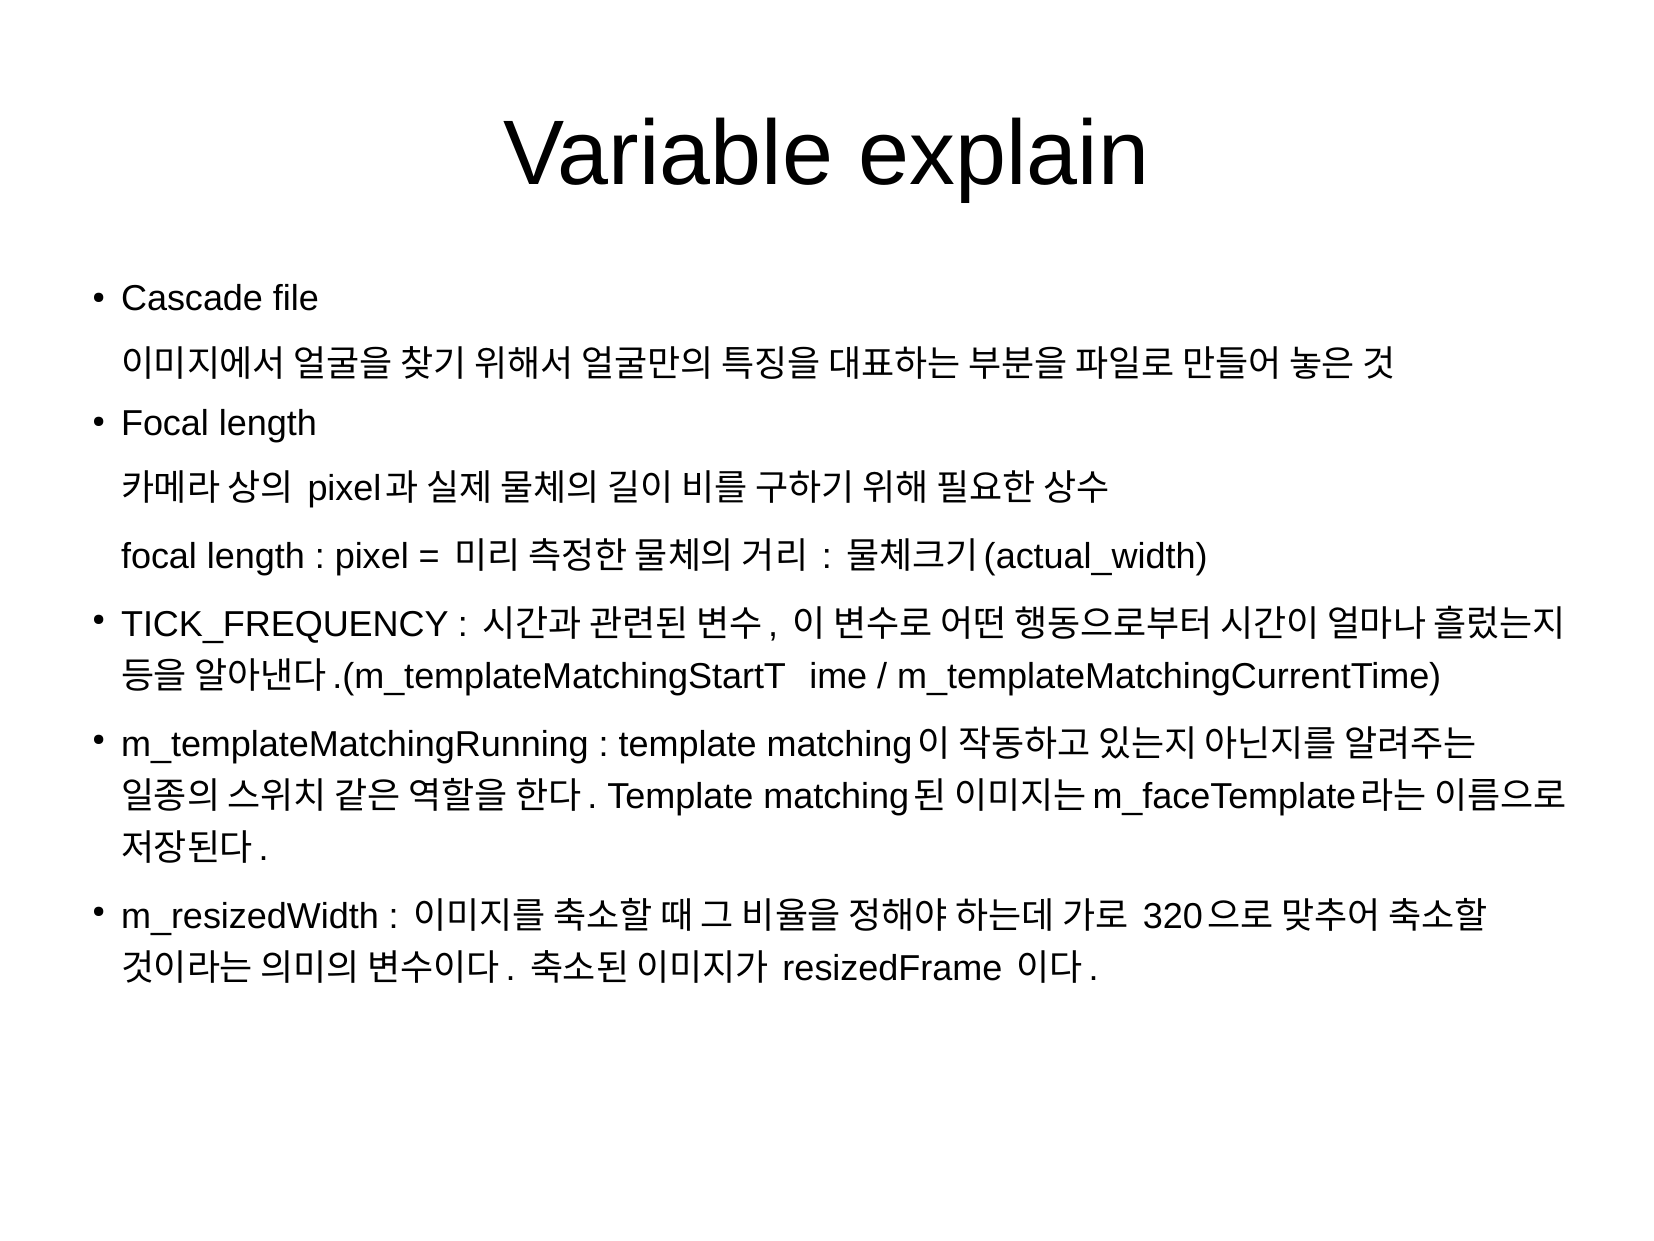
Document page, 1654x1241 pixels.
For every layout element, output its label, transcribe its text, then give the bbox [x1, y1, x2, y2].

list Cascade file 이미지에서 얼굴을 찾기 위해서 얼굴만의 특징을 대표하는 부분을 파일로 만들어 놓은 것 Focal length 카메라 상의 pixel과 실제 물체의 길이 비를 구하기 위해 필요한 상수 focal length : pixel = 미리 측정한 물체의 거리 : 물체크기(actual_width) TICK_FREQUENCY : 시간과 관련된 변수, 이 변수로 어떤 행동으로부터 시간이 얼마나 흘렀는지 등을 알아낸다.(m_templateMatchingStartT ime / m_templateMatchingCurrentTime) m_templateMatchingRunning : template matching이 작동하고 있는지 아닌지를 알려주는 일종의 스위치 같은 역할을 한다. Template matching된 이미지는m_faceTemplate라는 이름으로 저장된다. m_resizedWidth : 이미지를 축소할 때 그 비율을 정해야 하는데 가로 320으로 맞추어 축소할 것이라는 의미의 변수이다. 축소된 이미지가 resizedFrame 이다. [82, 278, 1571, 998]
title Variable explain [82, 49, 1571, 257]
